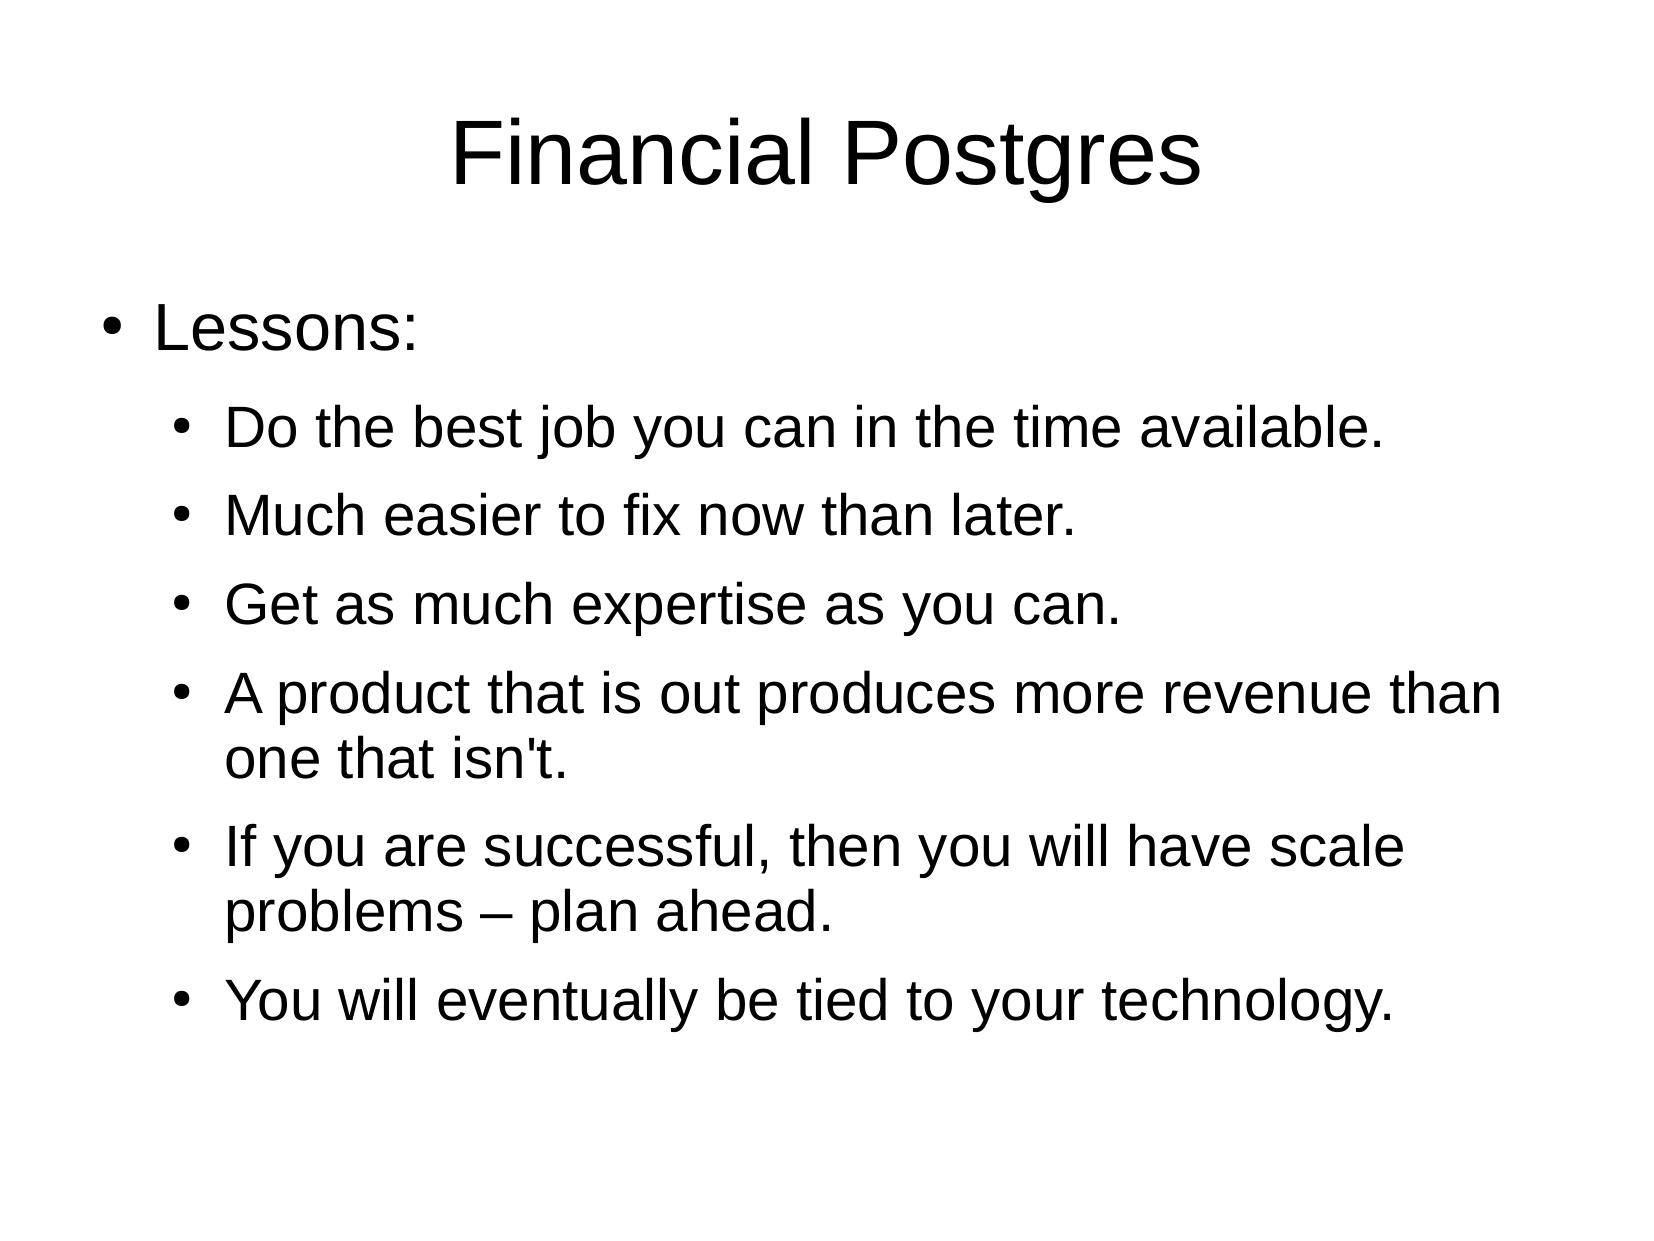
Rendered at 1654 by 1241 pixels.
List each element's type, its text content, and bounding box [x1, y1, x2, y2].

list Lessons: Do the best job you can in the time available. Much easier to fix now than later. Get as much expertise as you can. A product that is out produces more revenue than one that isn't. If you are successful, then you will have scale problems – plan ahead. You will eventually be tied to your technology. [82, 290, 1571, 1109]
title Financial Postgres [82, 56, 1571, 250]
